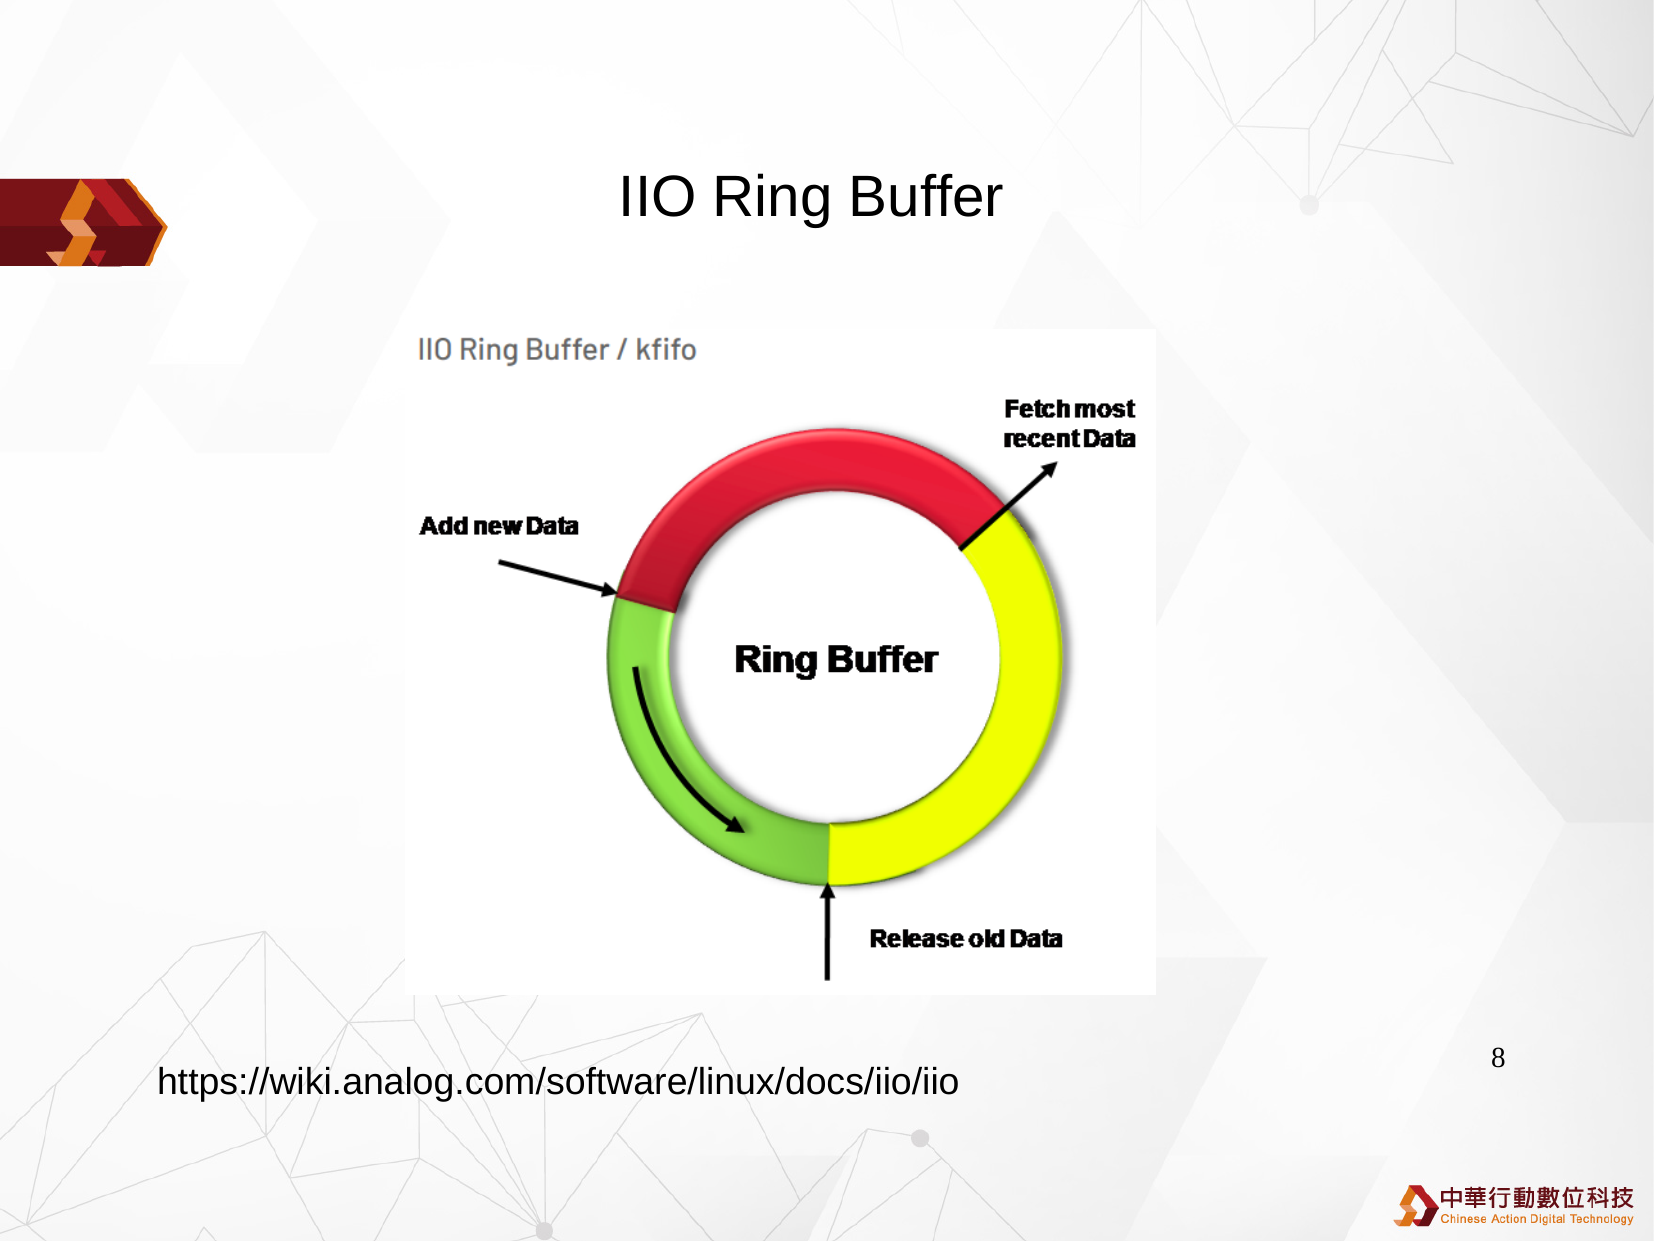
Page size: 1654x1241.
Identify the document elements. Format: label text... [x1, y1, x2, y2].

picture [0, 0, 1654, 1241]
title IIO Ring Buffer [118, 112, 1506, 281]
text_box https://wiki.analog.com/software/linux/docs/iio/iio [142, 1053, 976, 1111]
